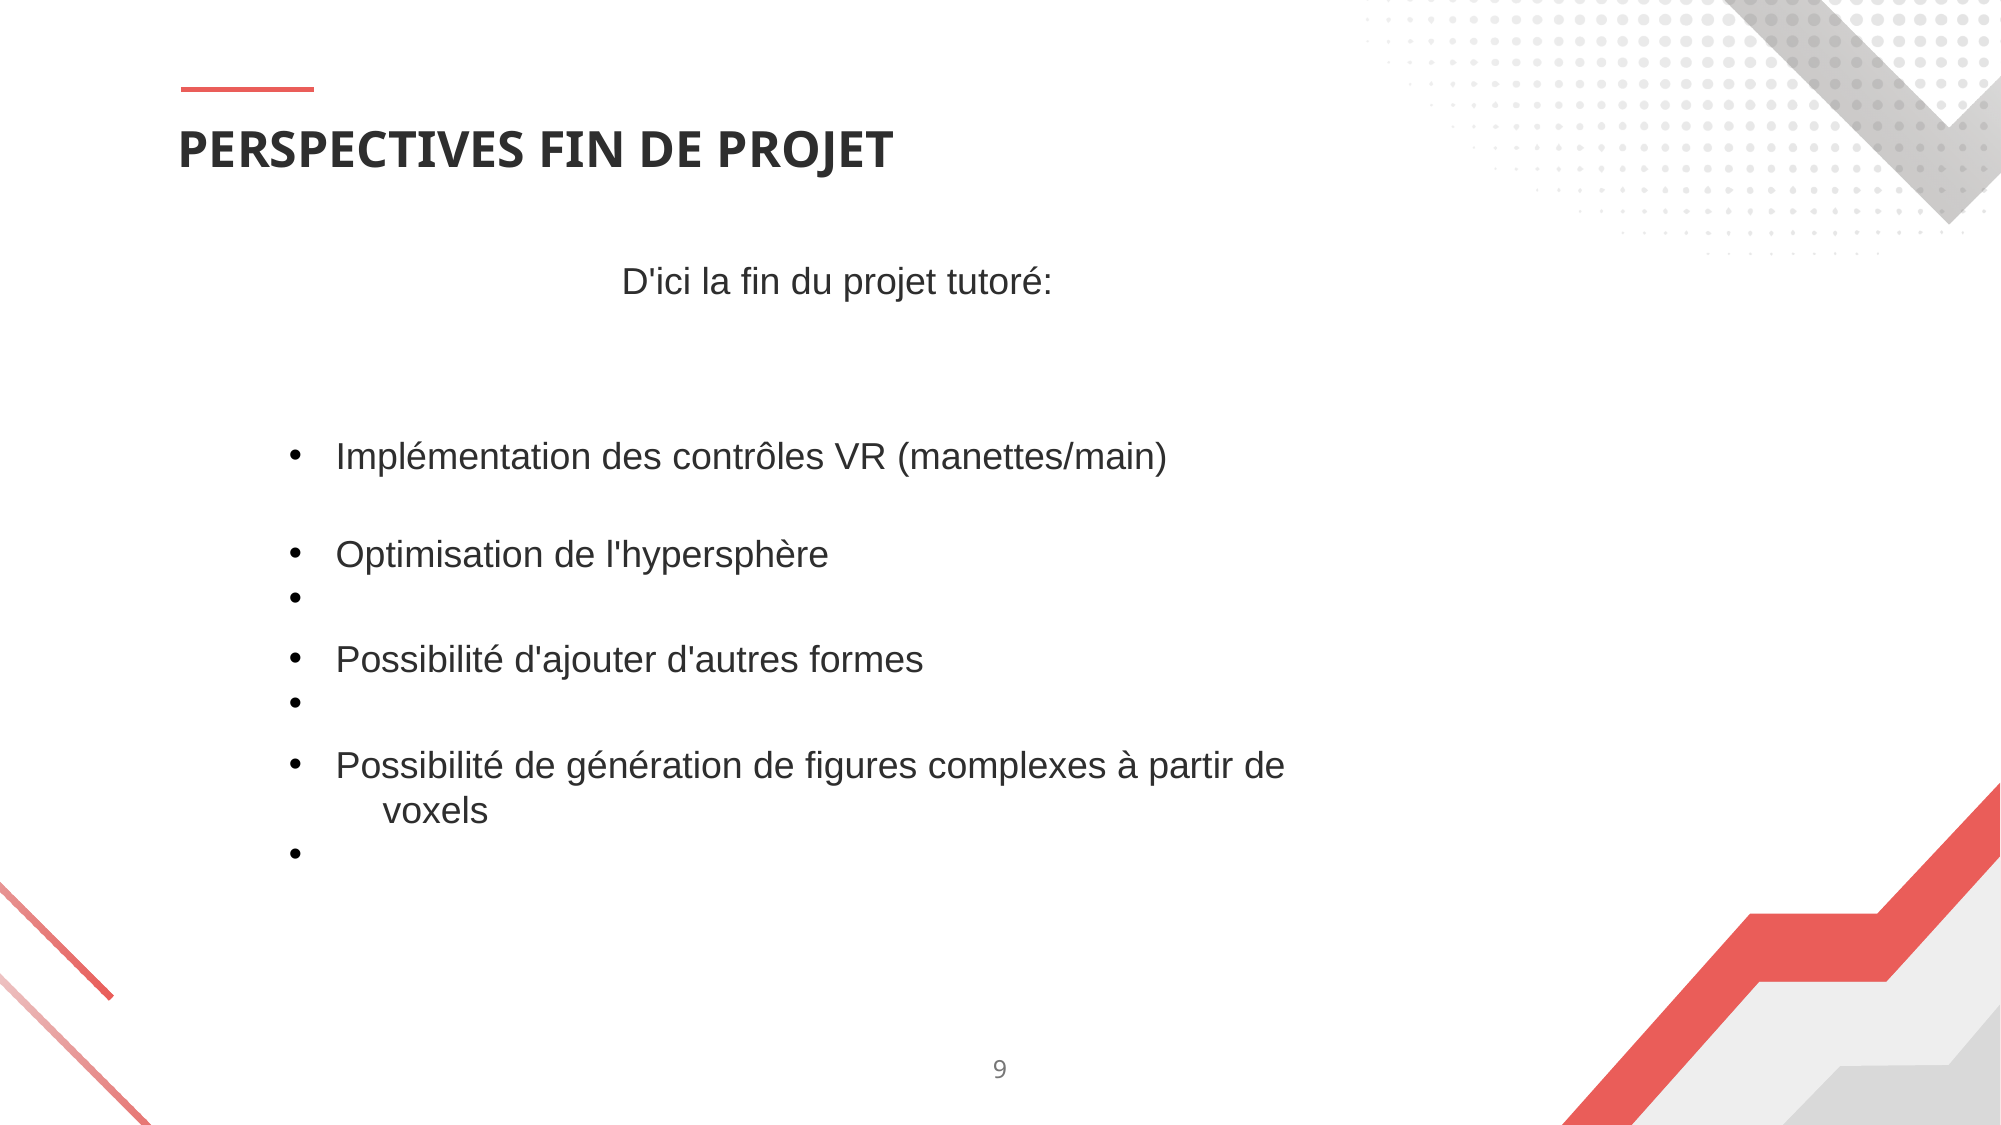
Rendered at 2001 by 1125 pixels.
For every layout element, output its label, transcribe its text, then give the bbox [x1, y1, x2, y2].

text_box Optimisation de l'hypersphère [273, 522, 1188, 627]
text_box D'ici la fin du projet tutoré: [606, 249, 1138, 313]
text_box Possibilité d'ajouter d'autres formes [273, 627, 1188, 733]
text_box 9 [965, 1038, 1035, 1099]
text_box Implémentation des contrôles VR (manettes/main) [273, 424, 1188, 485]
text_box Possibilité de génération de figures complexes à partir de voxels [273, 733, 1361, 885]
title PERSPECTIVES FIN DE PROJET [157, 97, 1843, 223]
